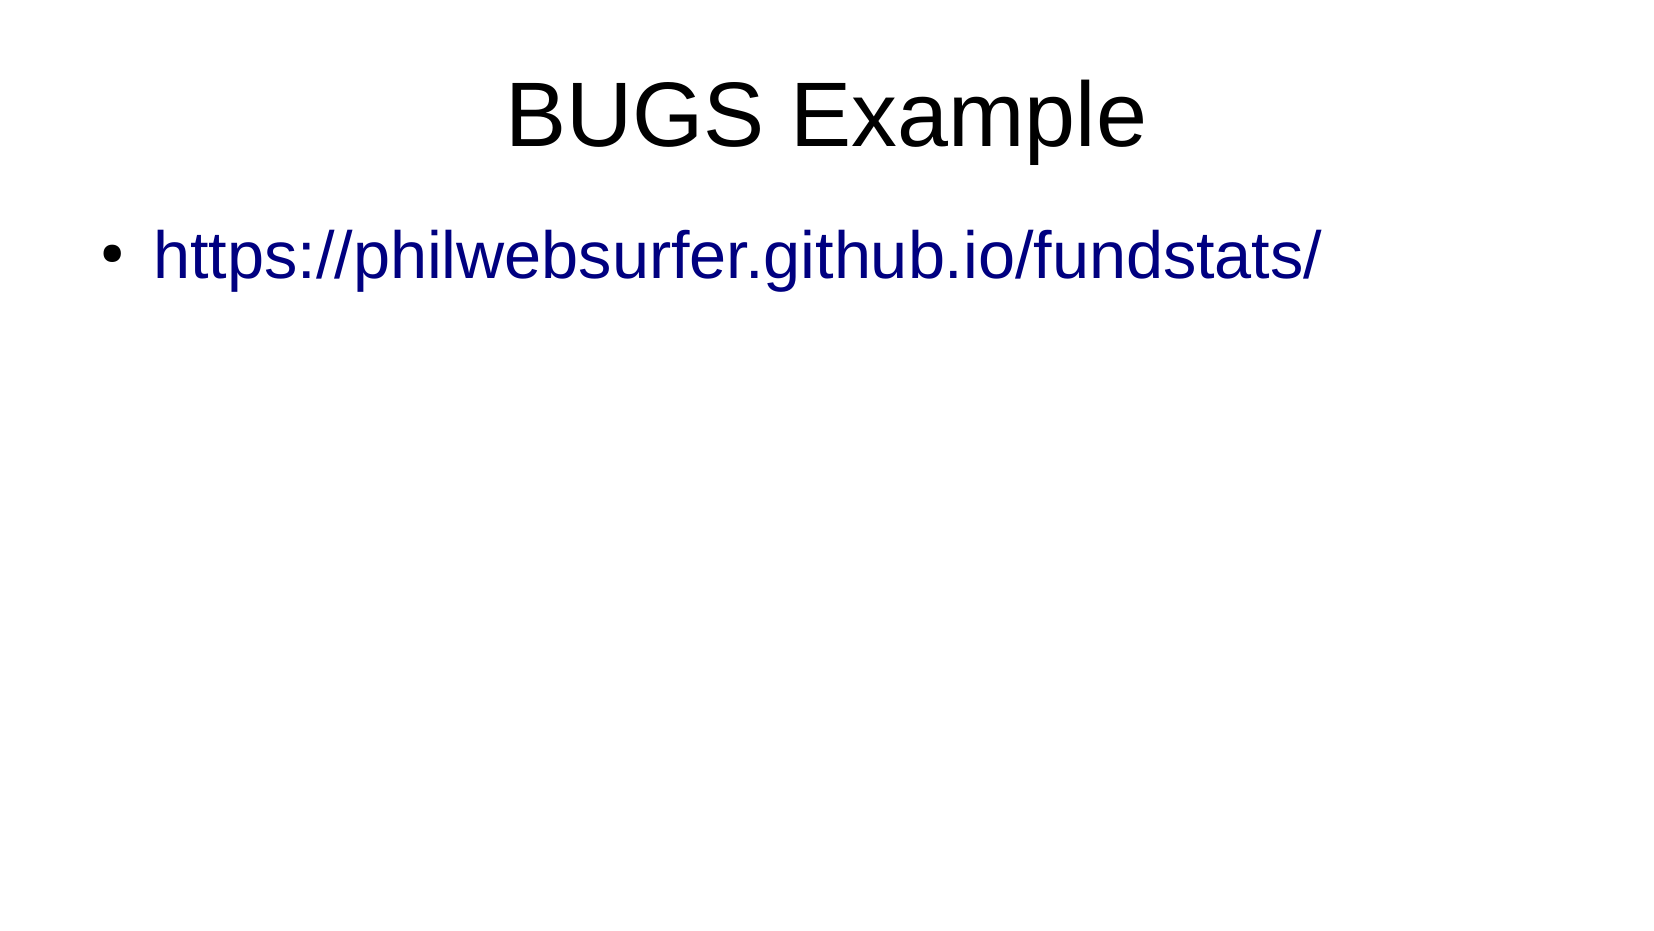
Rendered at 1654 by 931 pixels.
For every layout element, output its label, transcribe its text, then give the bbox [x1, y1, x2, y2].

list https://philwebsurfer.github.io/fundstats/ [82, 217, 1571, 758]
title BUGS Example [82, 37, 1571, 193]
